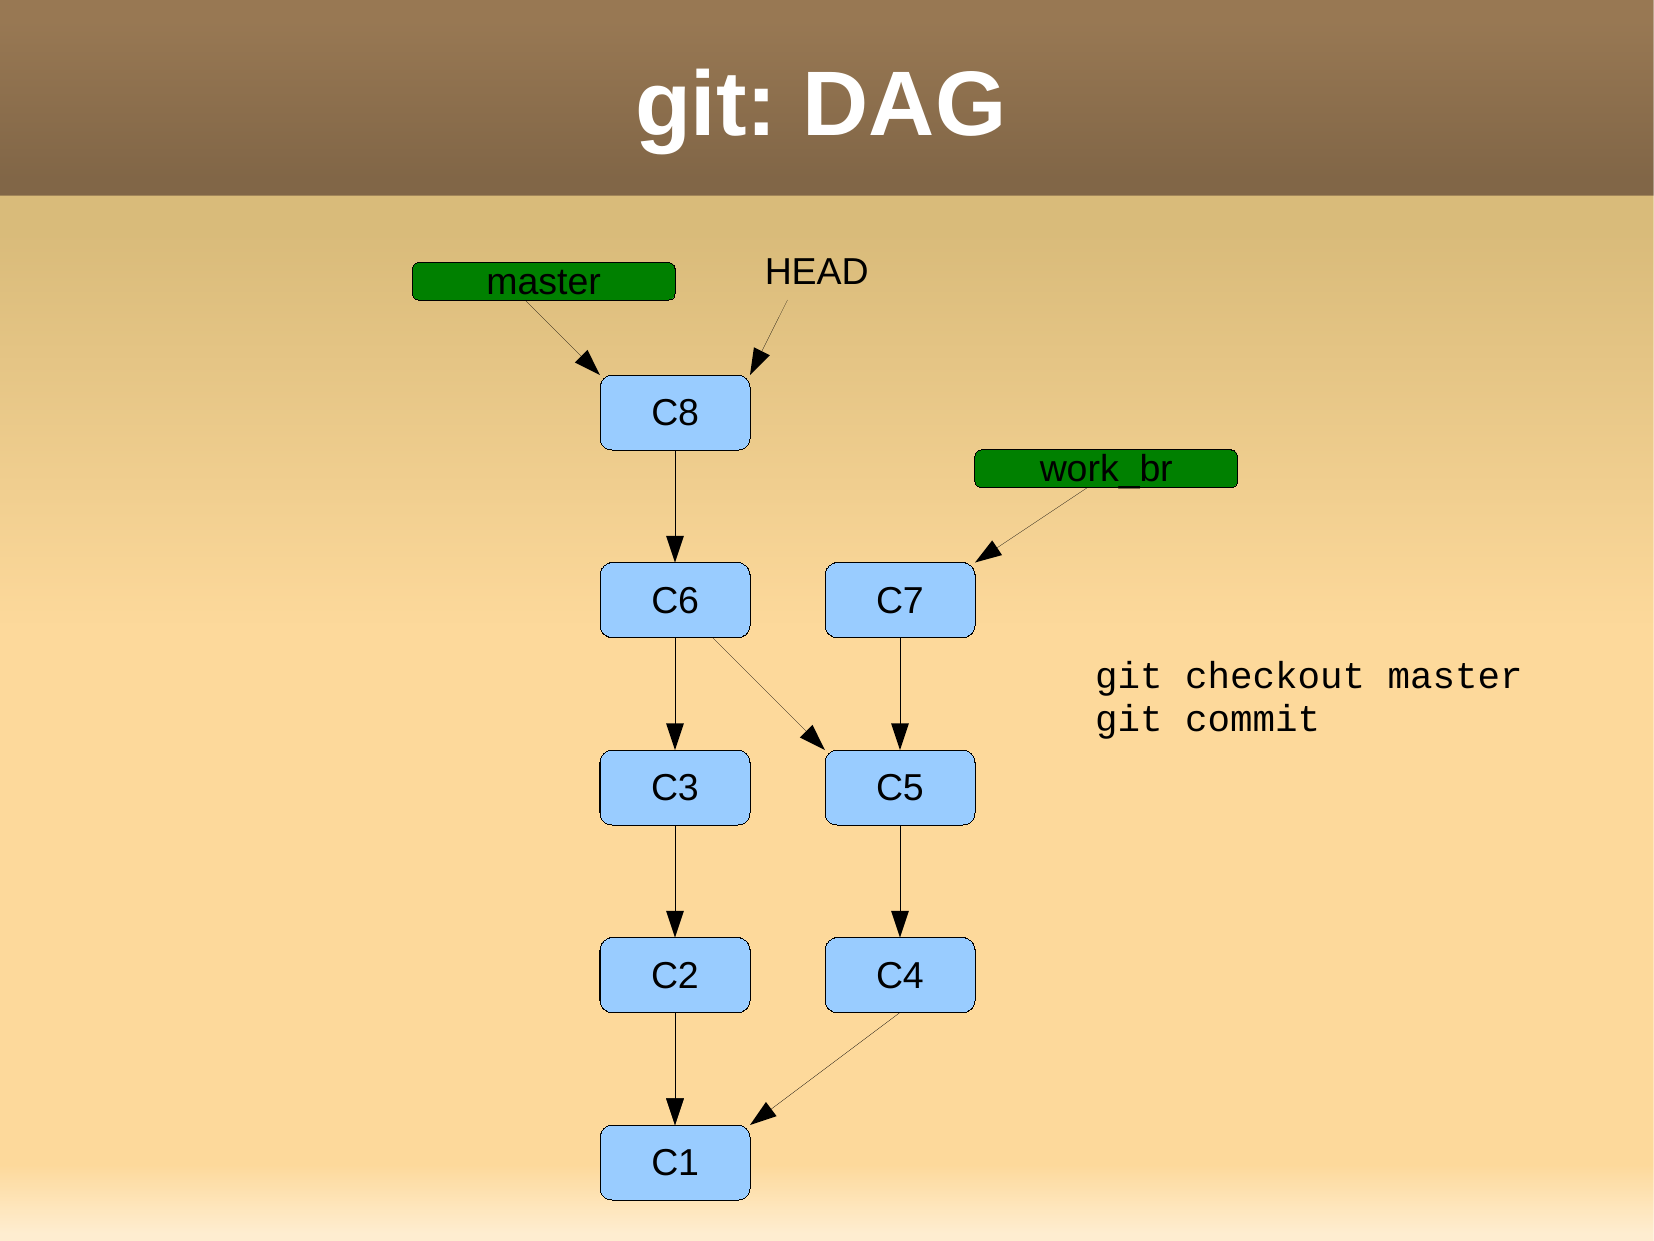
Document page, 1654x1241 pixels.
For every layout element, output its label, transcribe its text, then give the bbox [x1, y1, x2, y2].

text_box HEAD [750, 243, 884, 301]
picture [0, 0, 1654, 1241]
text_box C5 [825, 750, 976, 826]
text_box C6 [600, 562, 751, 638]
text_box C2 [600, 937, 751, 1013]
text_box C4 [825, 937, 976, 1013]
text_box master [412, 262, 676, 301]
text_box C8 [600, 375, 751, 451]
title git: DAG [76, 7, 1565, 200]
text_box C7 [825, 562, 976, 638]
text_box work_br [974, 449, 1238, 488]
text_box git checkout master git commit [1080, 650, 1538, 751]
text_box C3 [600, 750, 751, 826]
text_box C1 [600, 1125, 751, 1201]
